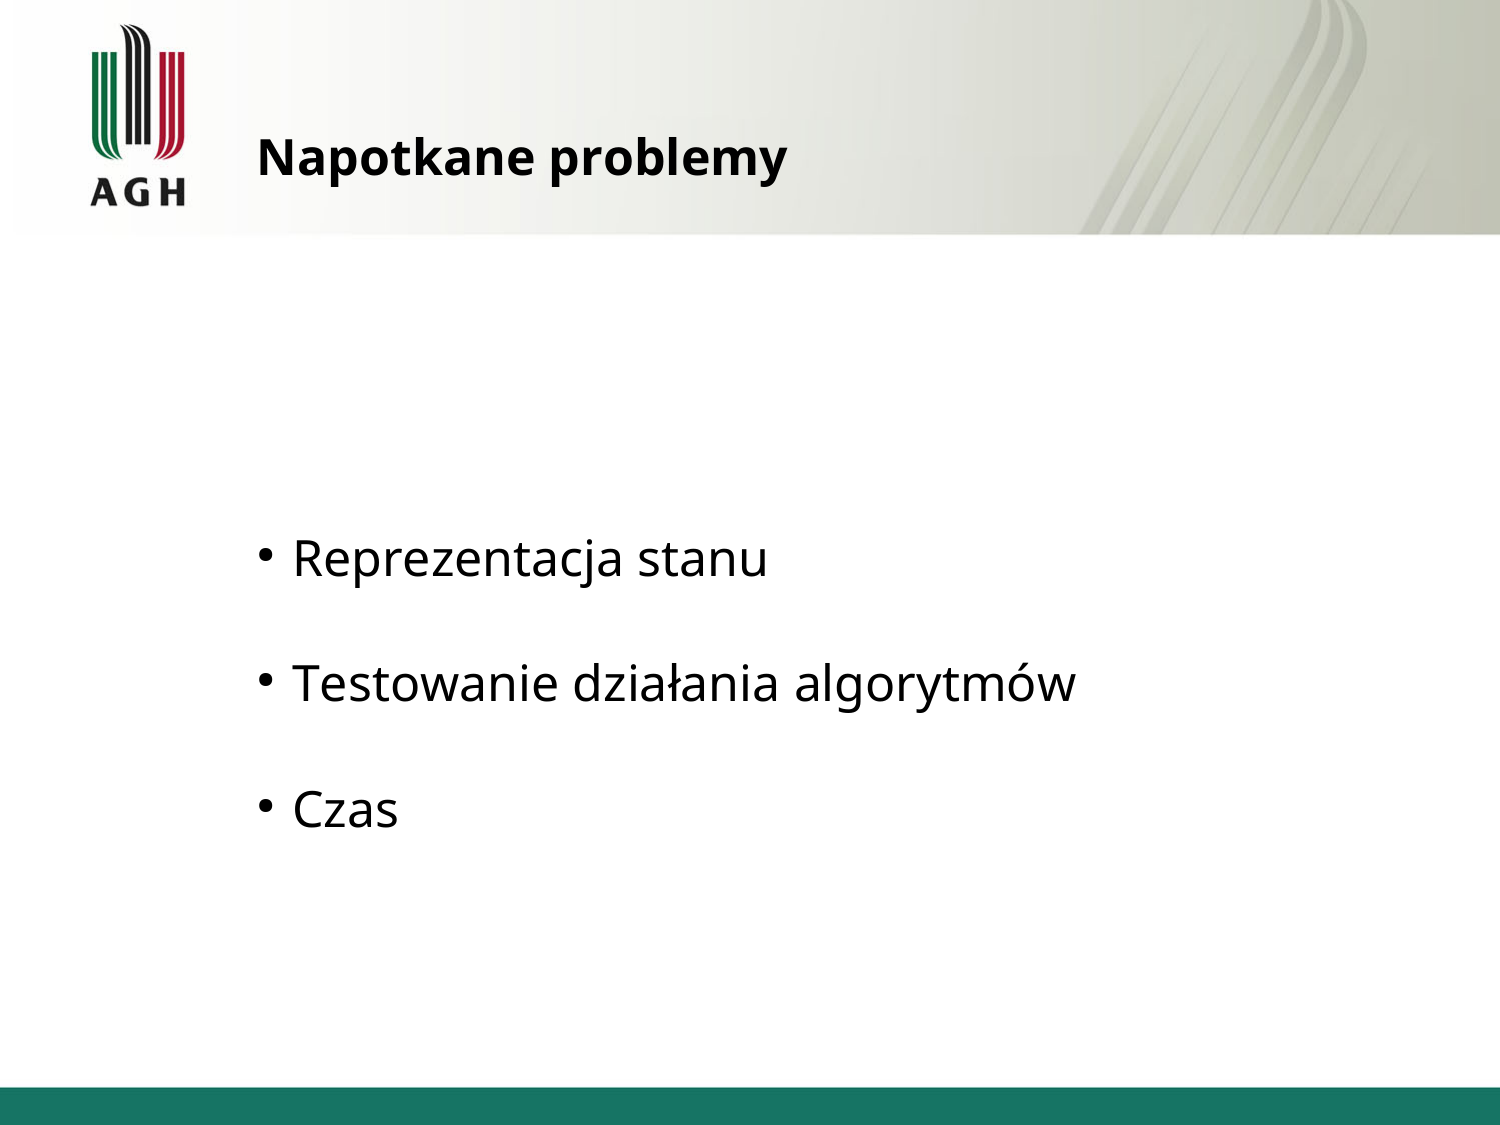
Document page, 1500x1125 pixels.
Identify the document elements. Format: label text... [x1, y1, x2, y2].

title Napotkane problemy [242, 78, 1425, 233]
picture [0, 0, 1500, 1125]
list Reprezentacja stanu Testowanie działania algorytmów Czas [242, 267, 1425, 1125]
